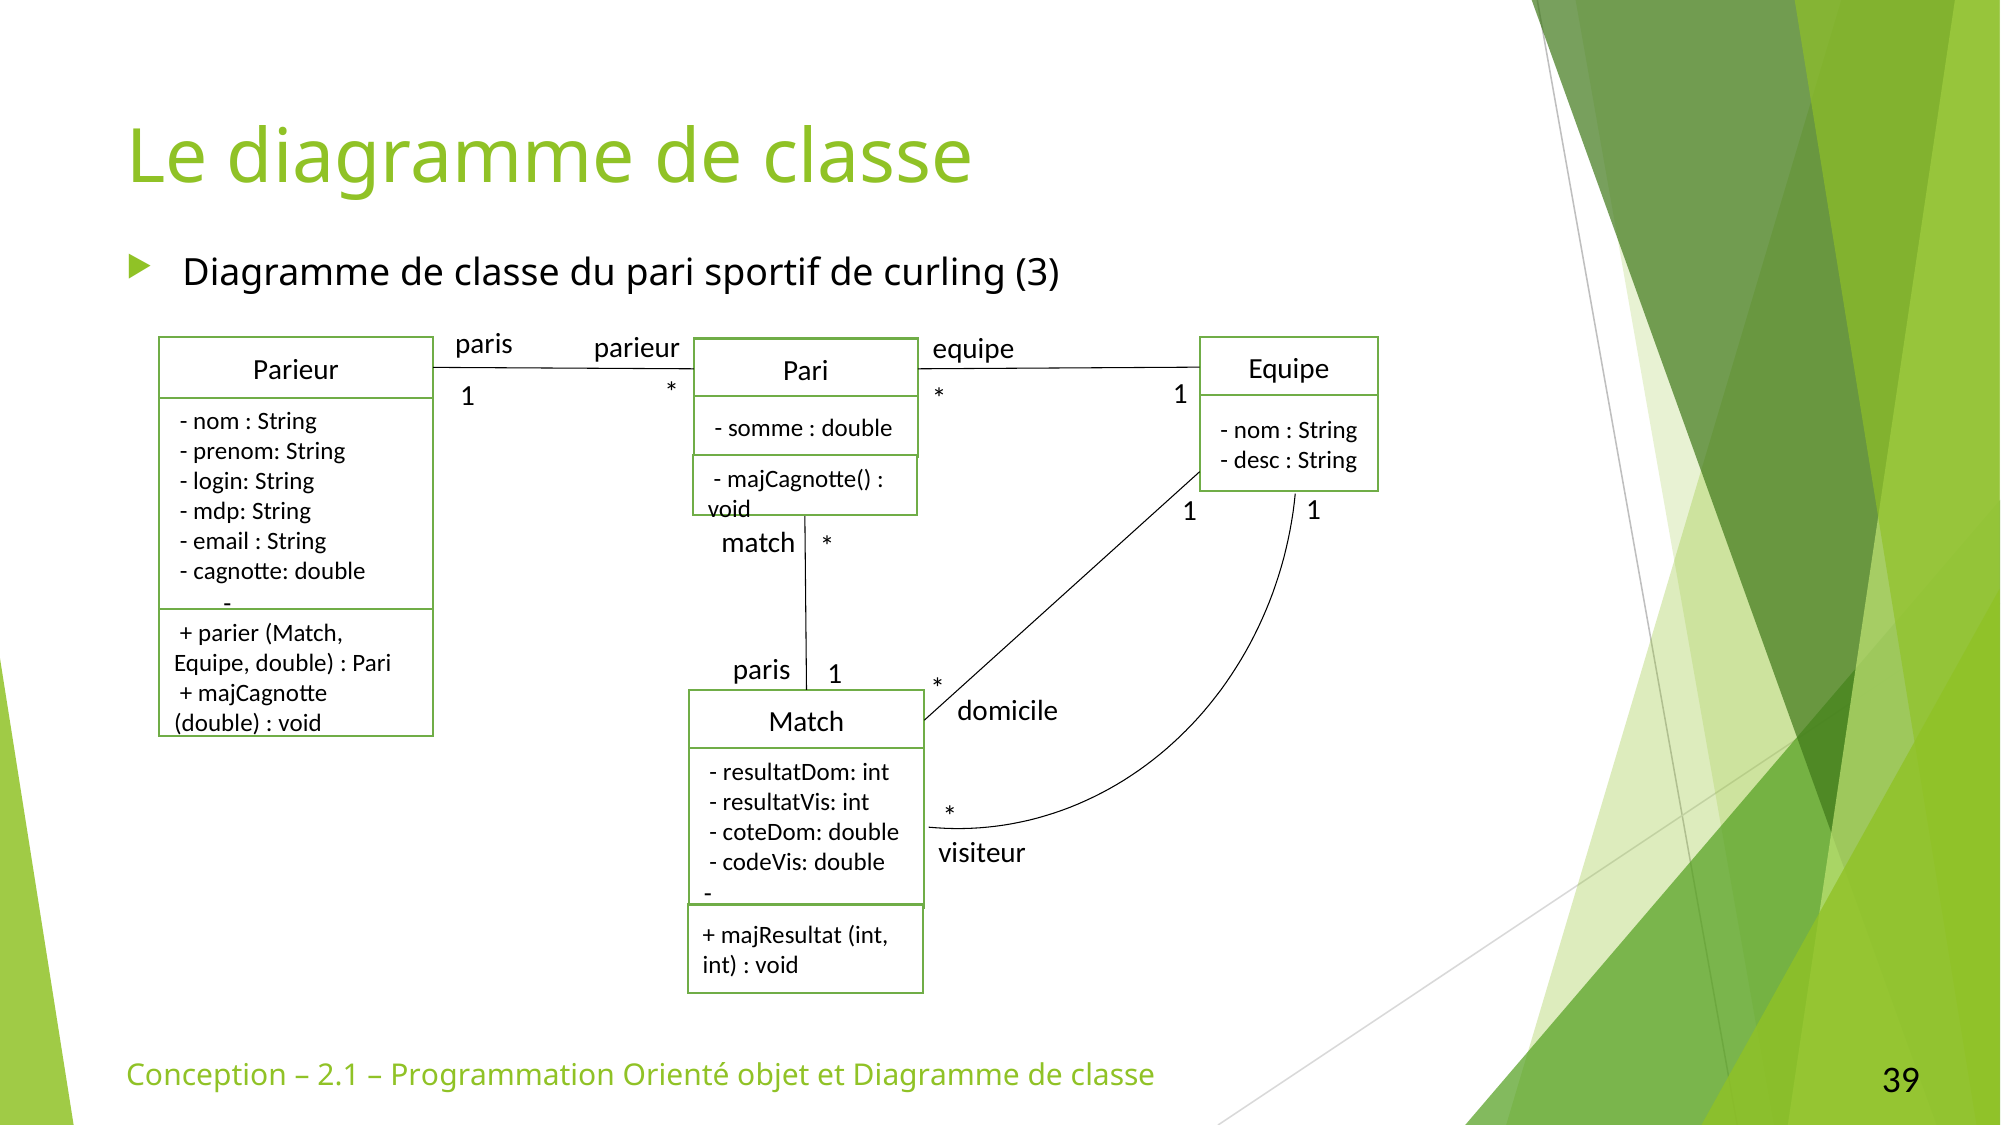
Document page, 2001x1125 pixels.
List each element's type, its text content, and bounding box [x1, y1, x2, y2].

text_box 1 [1157, 366, 1238, 418]
text_box - majCagnotte() : void [693, 455, 917, 515]
list Diagramme de classe du pari sportif de curling (3) [111, 240, 1522, 319]
text_box + majResultat (int, int) : void [688, 904, 923, 993]
text_box parieur [579, 320, 708, 371]
text_box * [915, 661, 995, 713]
text_box domicile [942, 684, 1088, 735]
text_box * [927, 789, 1008, 841]
text_box * [916, 371, 997, 422]
title Le diagramme de classe [111, 99, 1522, 240]
text_box - nom : String - prenom: String - login: String - mdp: String - email : String - cagnotte: double [159, 398, 433, 609]
text_box match [706, 515, 824, 566]
text_box paris [440, 316, 586, 368]
text_box - resultatDom: int - resultatVis: int - coteDom: double - codeVis: double [689, 748, 924, 908]
text_box - somme : double [694, 396, 918, 457]
text_box 38 [1866, 1047, 1979, 1108]
text_box 1 [812, 646, 893, 698]
text_box Parieur [159, 337, 433, 398]
text_box 1 [1167, 483, 1247, 535]
text_box visiteur [923, 826, 1044, 877]
text_box * [649, 365, 729, 417]
text_box + parier (Match, Equipe, double) : Pari + majCagnotte (double) : void [159, 609, 433, 736]
text_box 1 [1291, 483, 1371, 534]
text_box - nom : String - desc : String [1200, 395, 1378, 491]
text_box * [805, 519, 885, 571]
text_box equipe [917, 321, 1047, 373]
text_box Equipe [1200, 337, 1378, 395]
text_box Conception – 2.1 – Programmation Orienté objet et Diagramme de classe [111, 1047, 1210, 1109]
text_box Pari [708, 339, 917, 396]
text_box Match [689, 690, 924, 748]
text_box 1 [445, 368, 525, 420]
text_box paris [717, 643, 864, 694]
